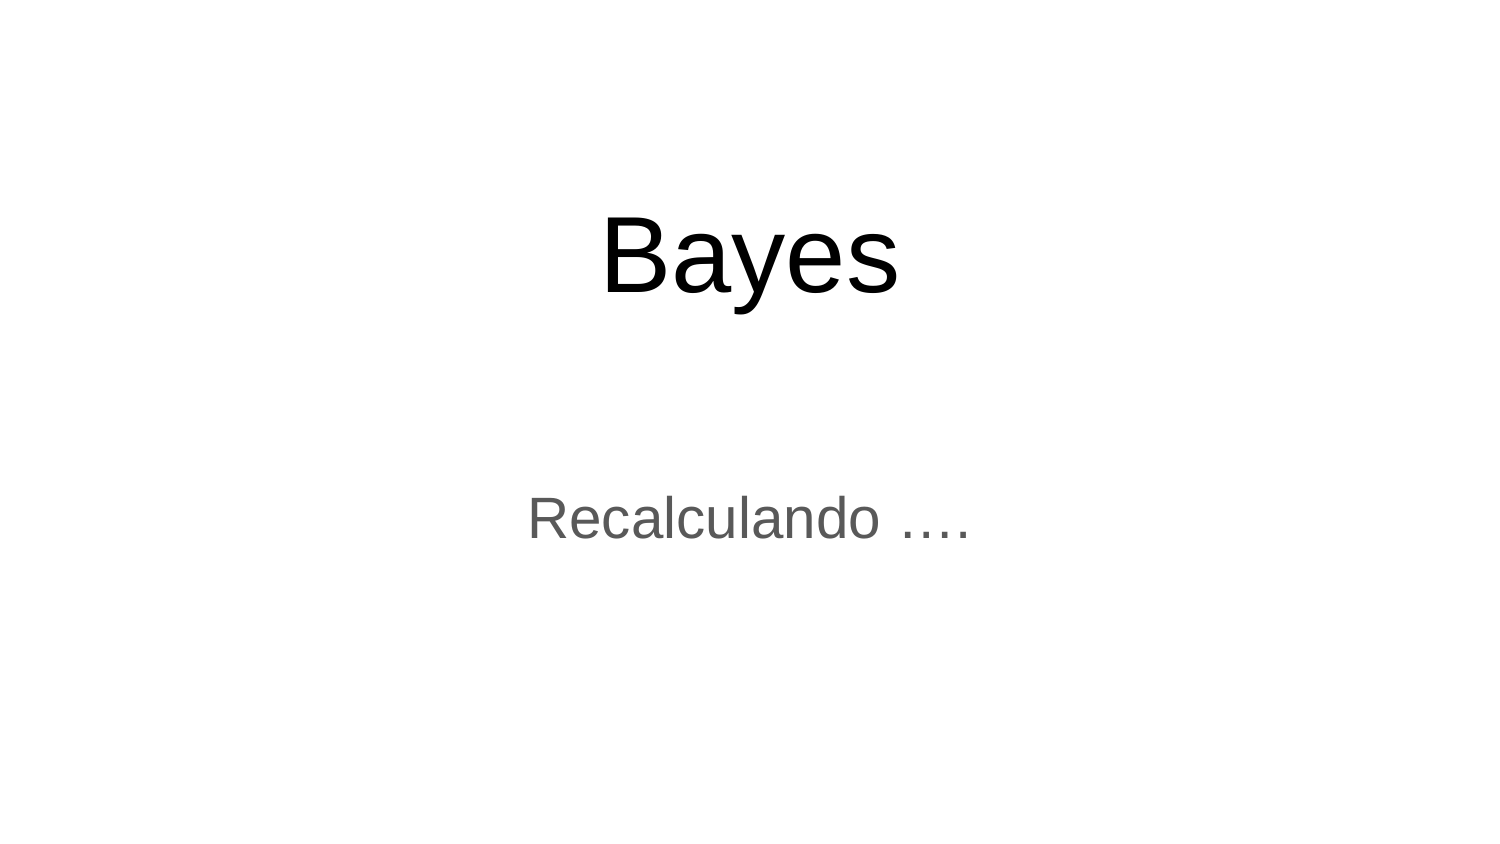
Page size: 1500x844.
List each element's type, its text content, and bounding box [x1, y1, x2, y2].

title Bayes [51, 122, 1449, 459]
subtitle Recalculando …. [51, 464, 1449, 595]
